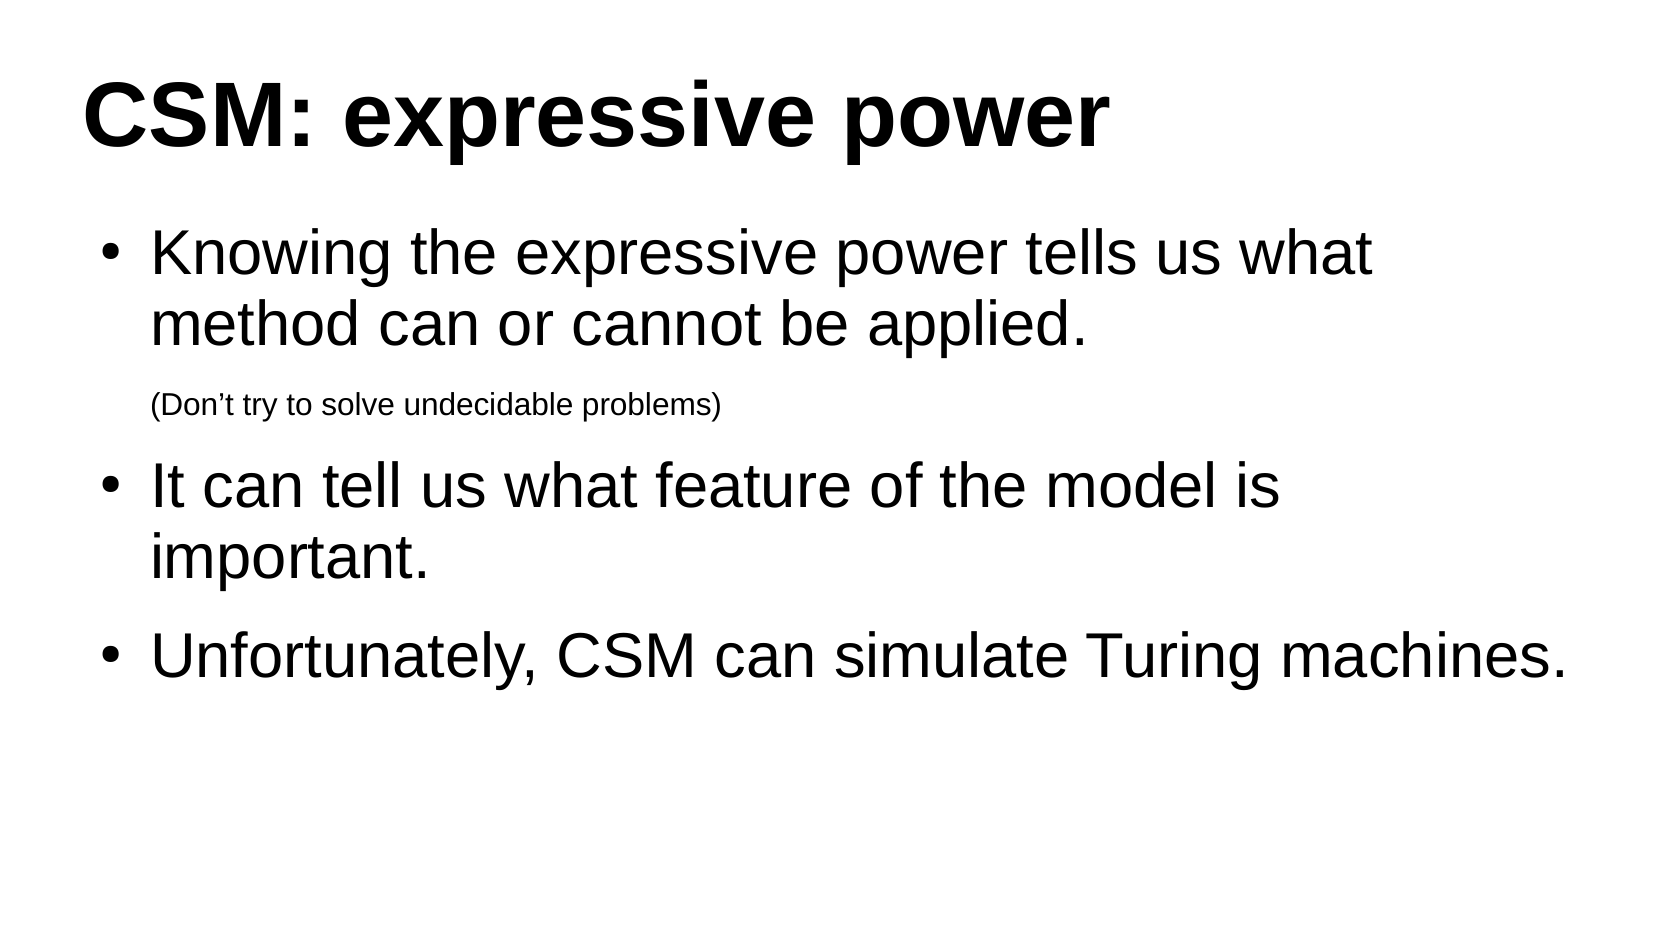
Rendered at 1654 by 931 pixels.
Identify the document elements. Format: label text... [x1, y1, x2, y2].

title CSM: expressive power [82, 37, 1571, 193]
list Knowing the expressive power tells us what method can or cannot be applied. (Don’t try to solve undecidable problems) It can tell us what feature of the model is important. Unfortunately, CSM can simulate Turing machines. [82, 217, 1571, 758]
